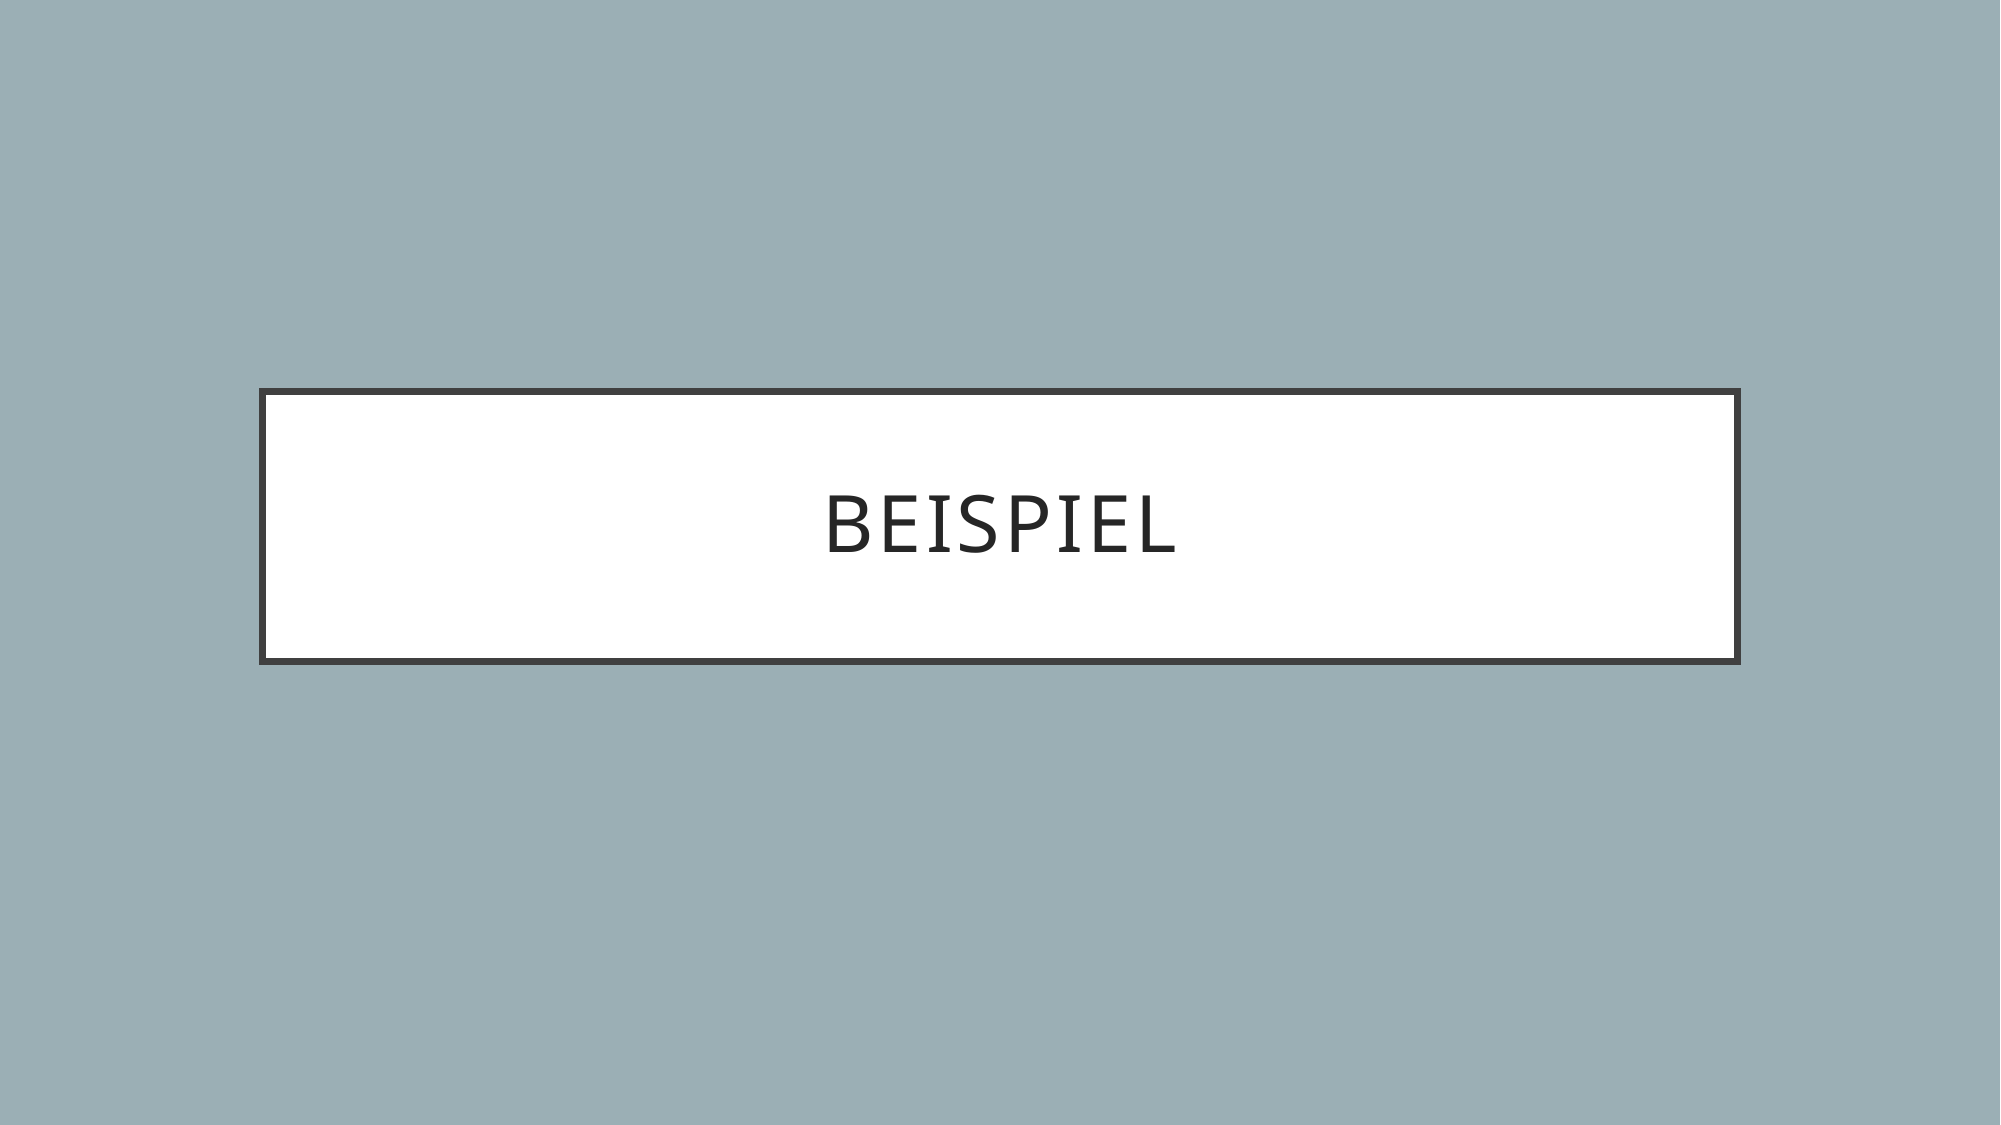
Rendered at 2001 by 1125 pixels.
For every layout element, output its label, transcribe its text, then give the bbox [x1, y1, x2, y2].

title Beispiel [262, 391, 1738, 662]
